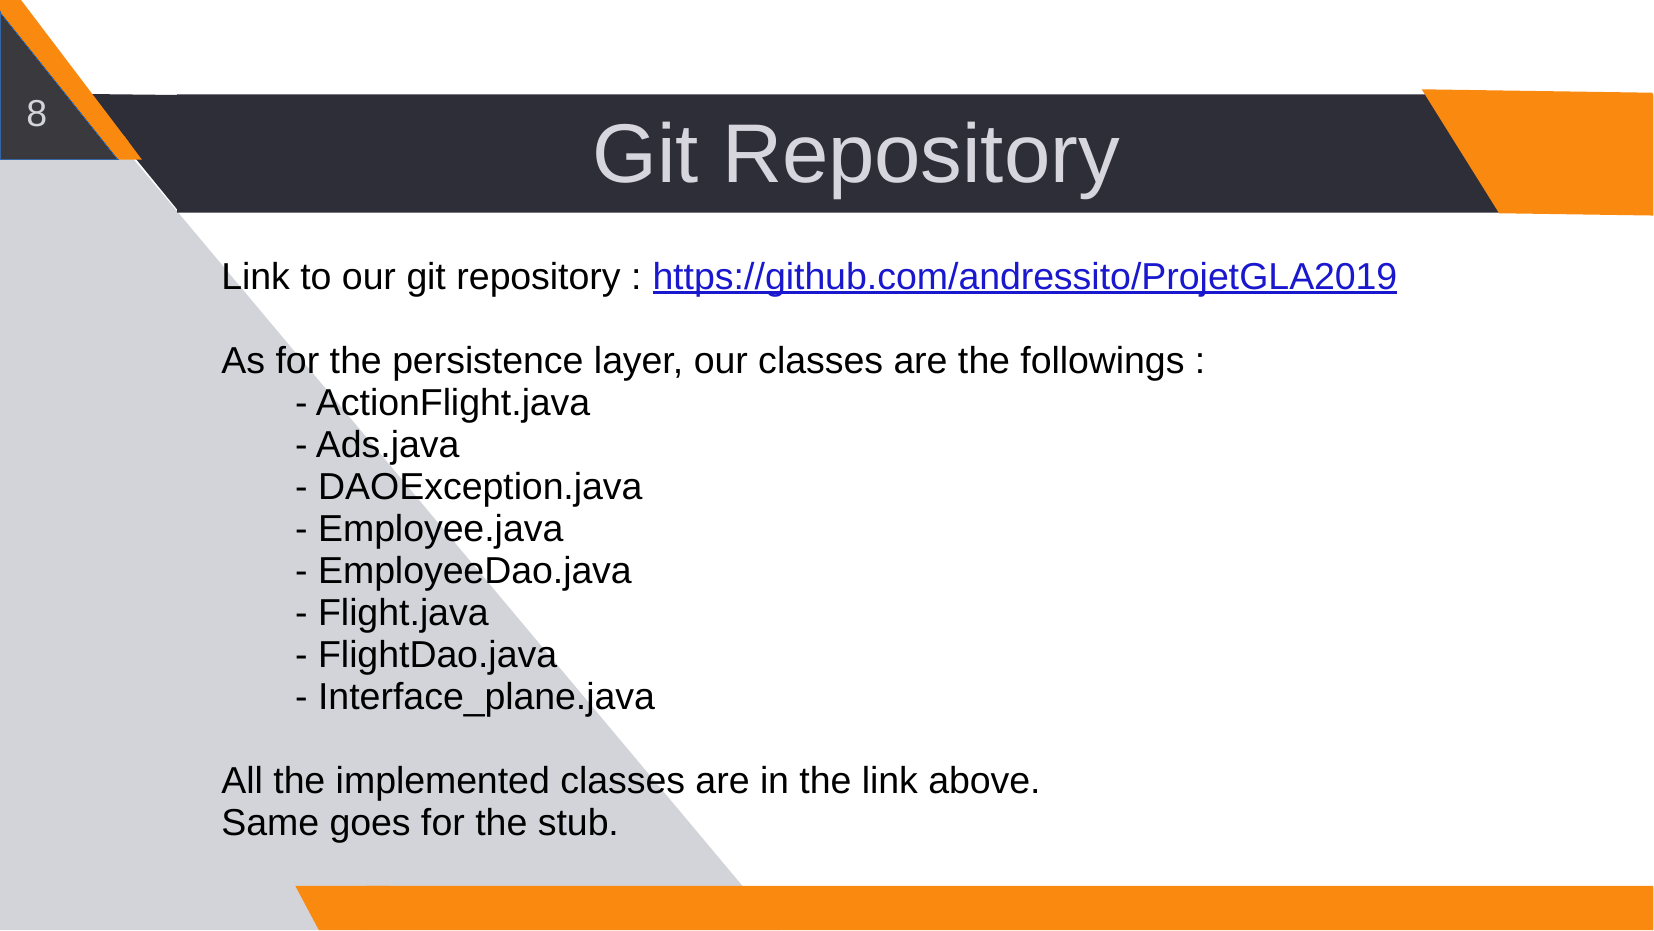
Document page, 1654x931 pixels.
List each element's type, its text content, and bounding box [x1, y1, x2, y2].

text_box 8 [11, 84, 48, 142]
text_box Git Repository [177, 94, 1498, 213]
text_box [0, 0, 1654, 931]
text_box [1421, 89, 1654, 216]
text_box Link to our git repository : https://github.com/andressito/ProjetGLA2019 As for the persistence layer, our classes are the followings : - ActionFlight.java - Ads.java - DAOException.java - Employee.java - EmployeeDao.java - Flight.java - FlightDao.java - Interface_plane.java All the implemented classes are in the link above. Same goes for the stub. [206, 248, 1565, 851]
